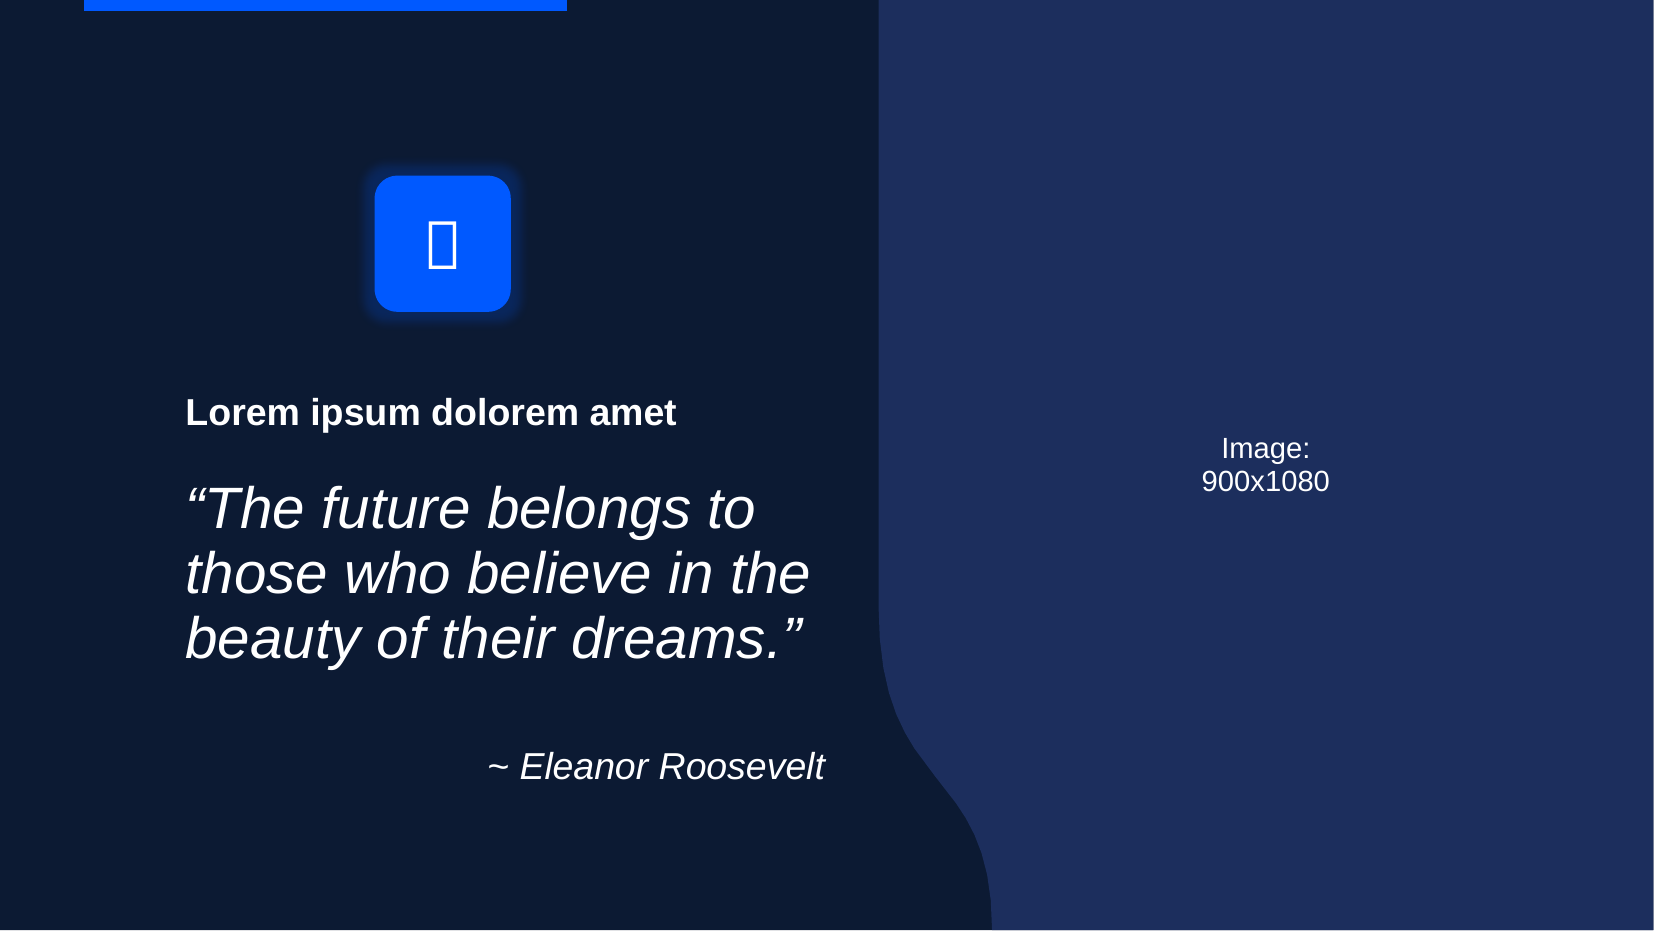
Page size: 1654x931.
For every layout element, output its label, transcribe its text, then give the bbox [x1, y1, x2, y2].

text_box Image: 900x1080 [878, 0, 1654, 931]
text_box  [374, 175, 511, 312]
text_box Lorem ipsum dolorem amet “The future belongs to those who believe in the beauty of their dreams.” ~ Eleanor Roosevelt [150, 316, 826, 863]
